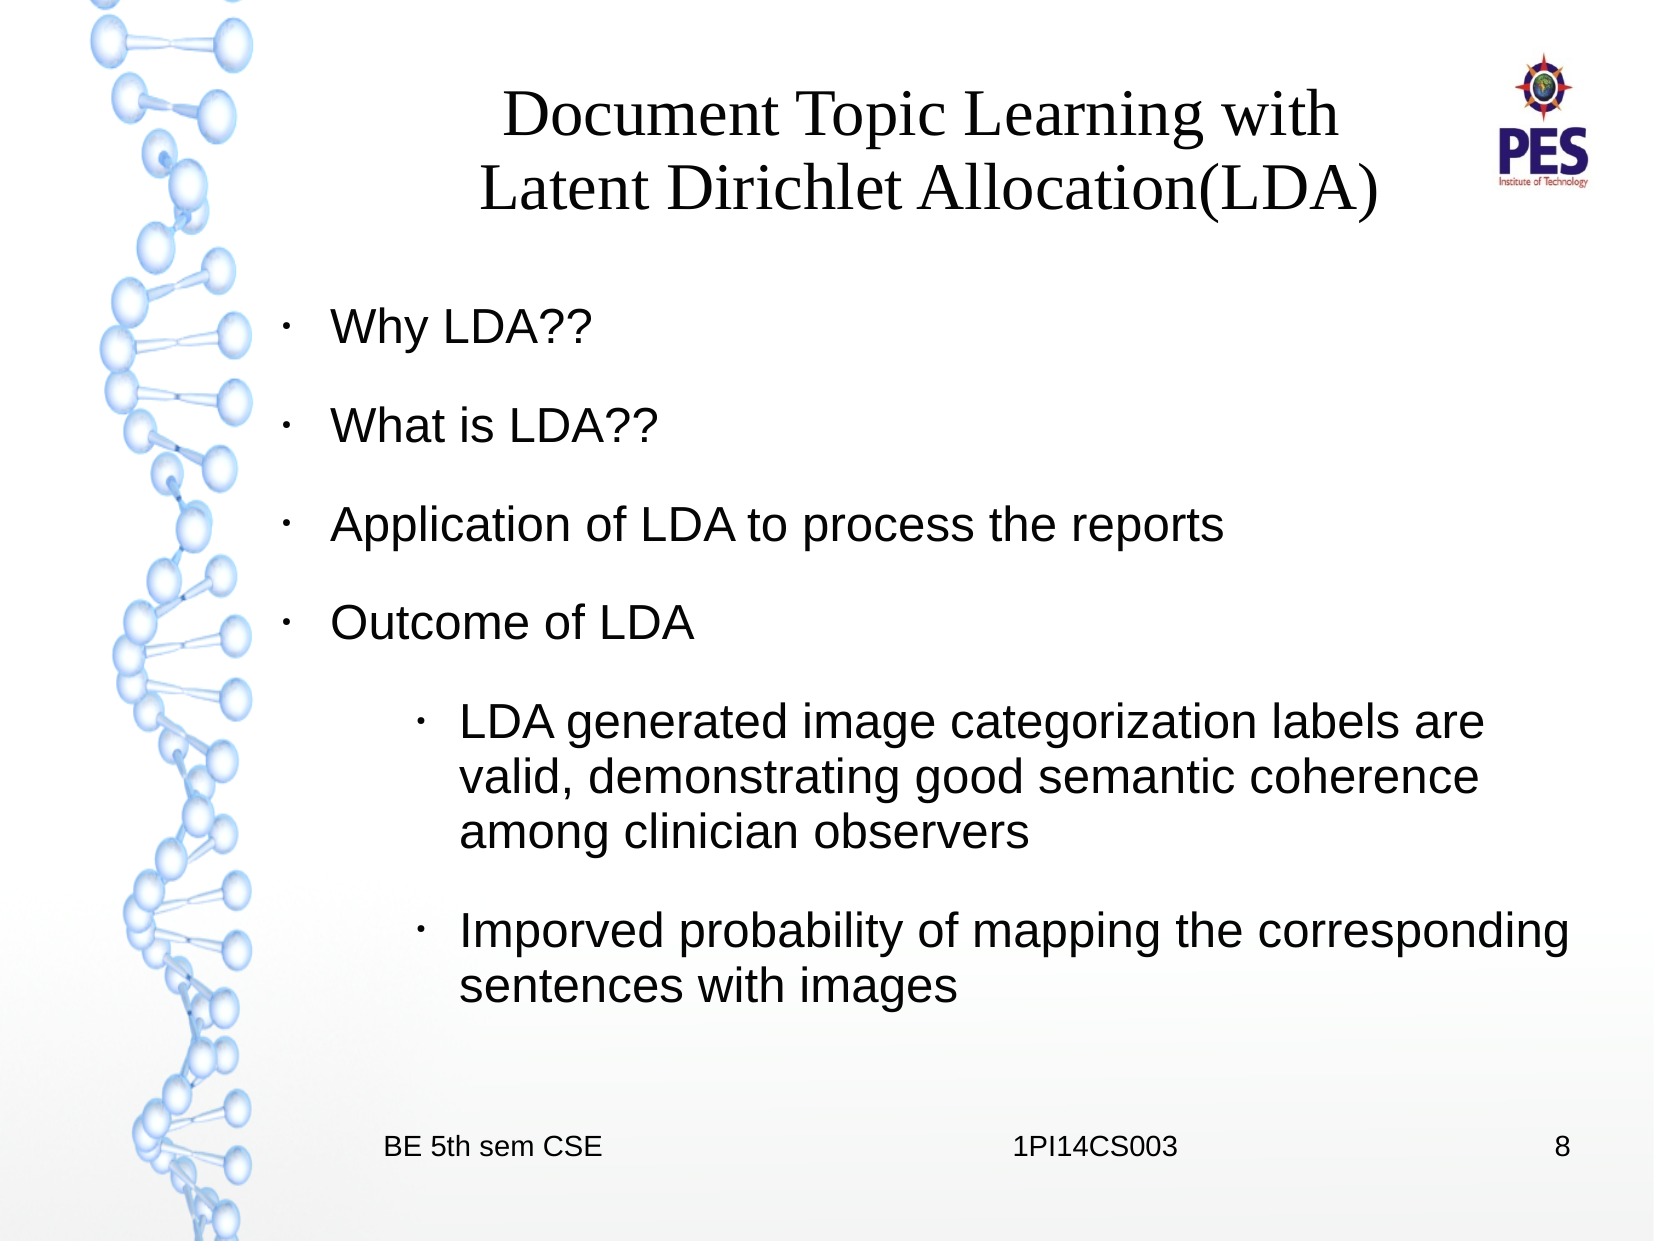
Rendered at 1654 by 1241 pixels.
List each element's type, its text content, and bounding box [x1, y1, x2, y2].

picture [0, 0, 1654, 1241]
title Document Topic Learning with Latent Dirichlet Allocation(LDA) [265, 47, 1595, 252]
list Why LDA?? What is LDA?? Application of LDA to process the reports Outcome of LDA LDA generated image categorization labels are valid, demonstrating good semantic coherence among clinician observers Imporved probability of mapping the corresponding sentences with images [265, 299, 1595, 1019]
